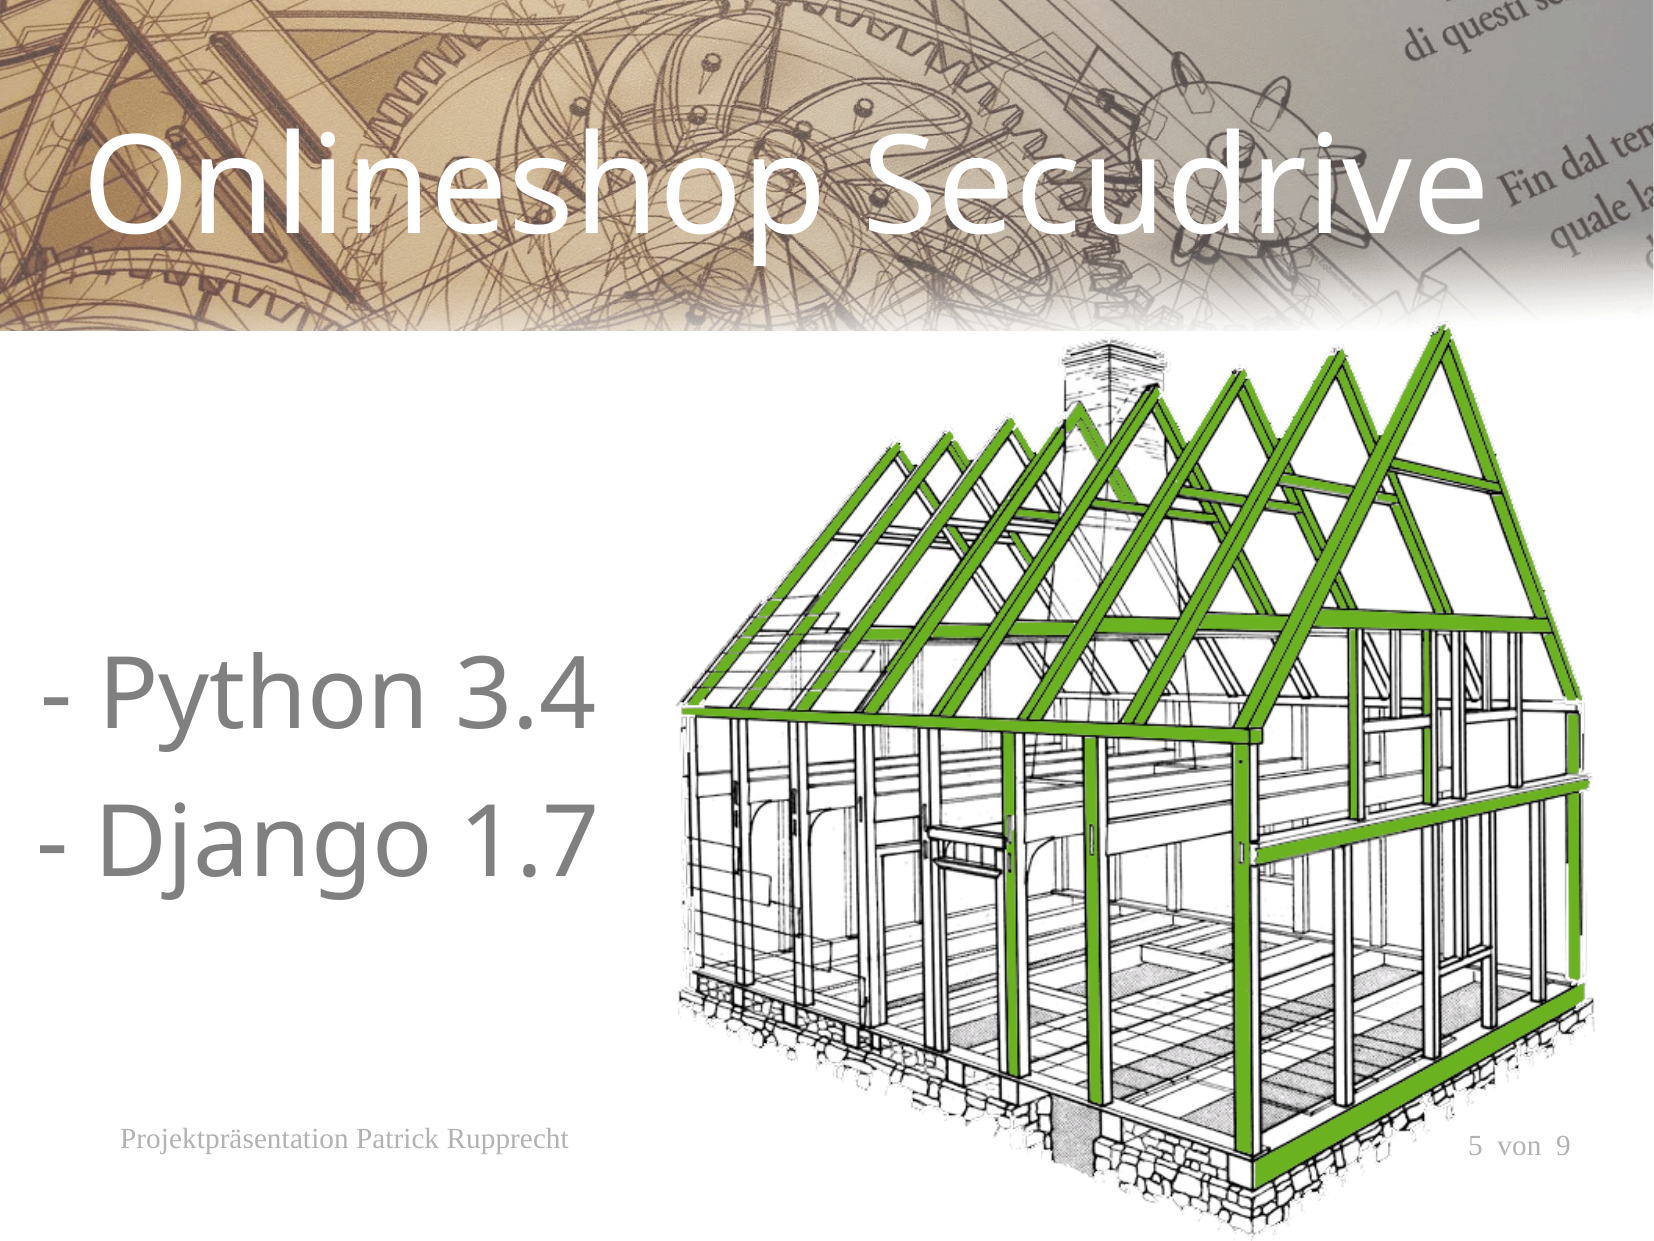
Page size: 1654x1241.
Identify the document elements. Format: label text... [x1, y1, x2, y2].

picture [0, 0, 1654, 1241]
subtitle - Python 3.4 - Django 1.7 [0, 401, 625, 1039]
title Onlineshop Secudrive [82, 76, 1571, 284]
